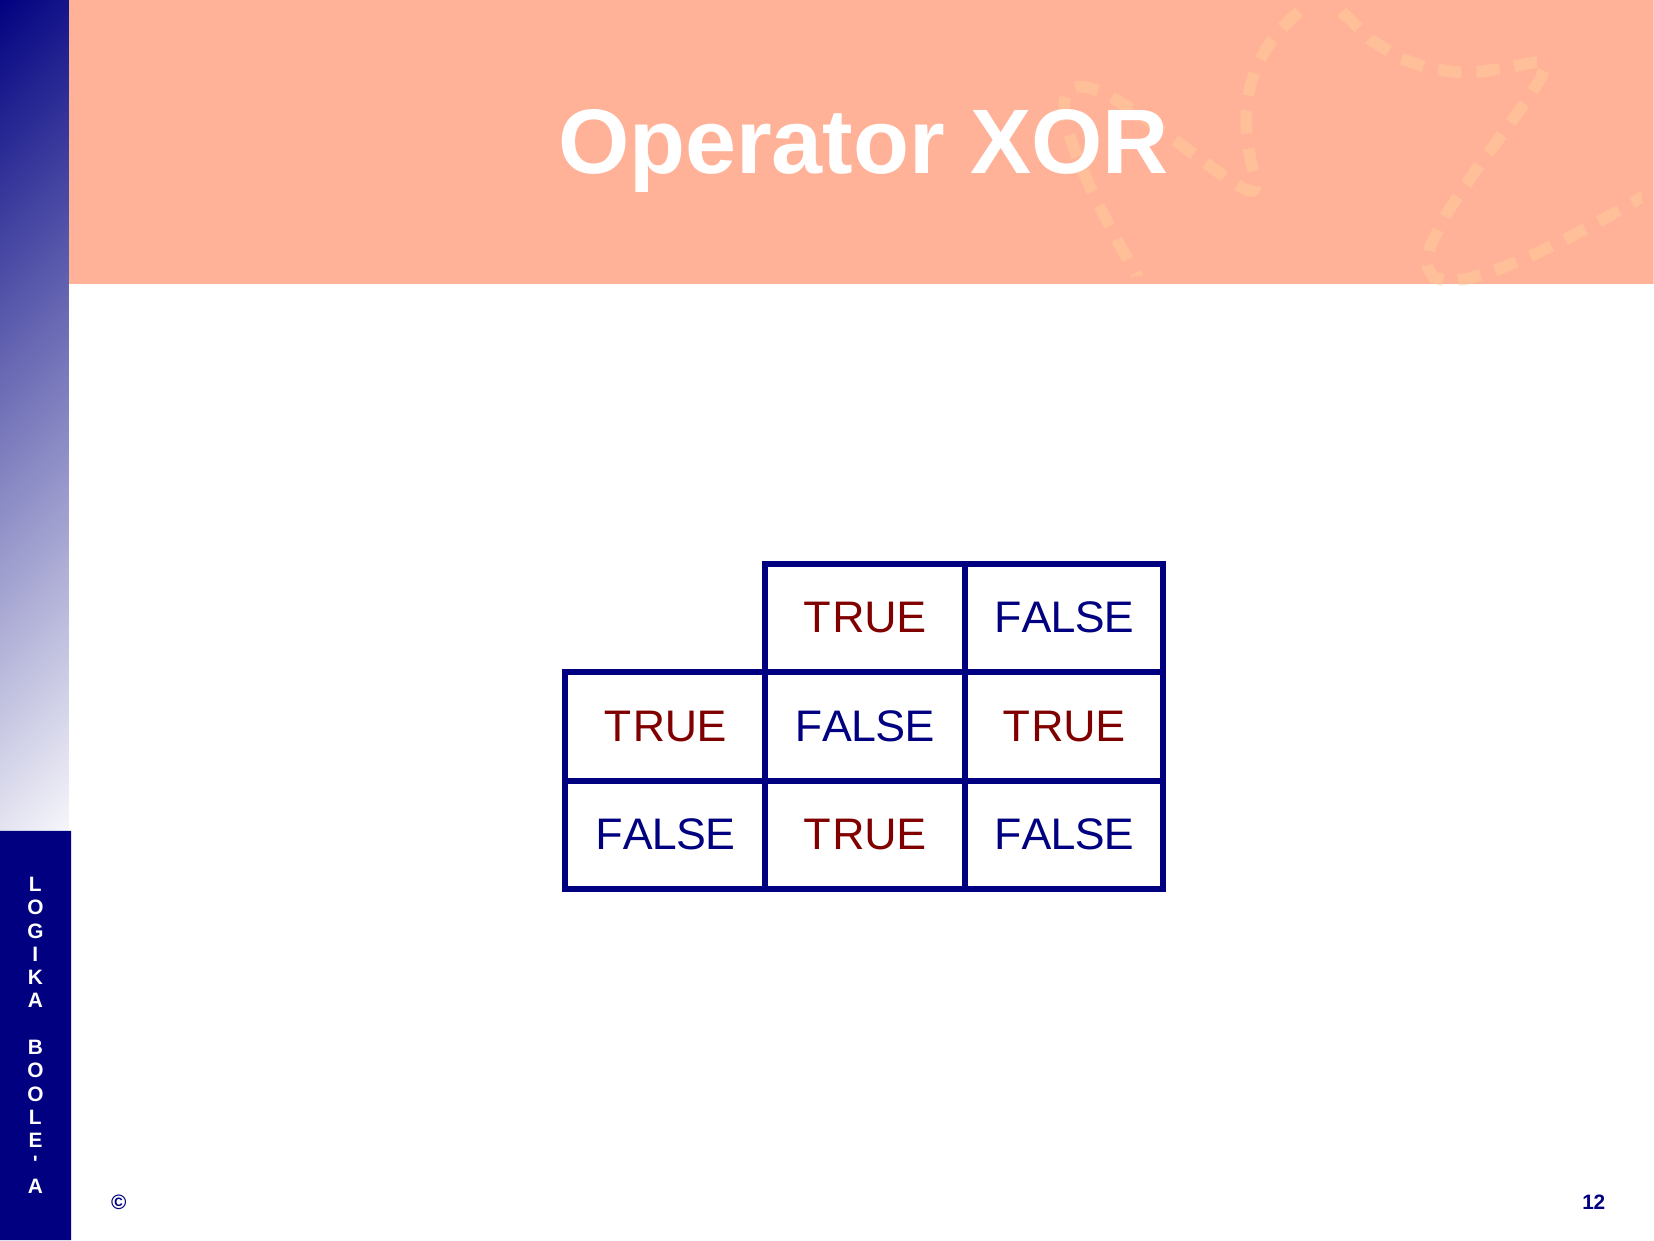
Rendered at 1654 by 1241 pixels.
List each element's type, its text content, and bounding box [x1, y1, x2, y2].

title Operator XOR [111, 37, 1617, 246]
chart [560, 559, 1295, 992]
text_box L O G I K A B O O L E ' A [0, 830, 71, 1241]
